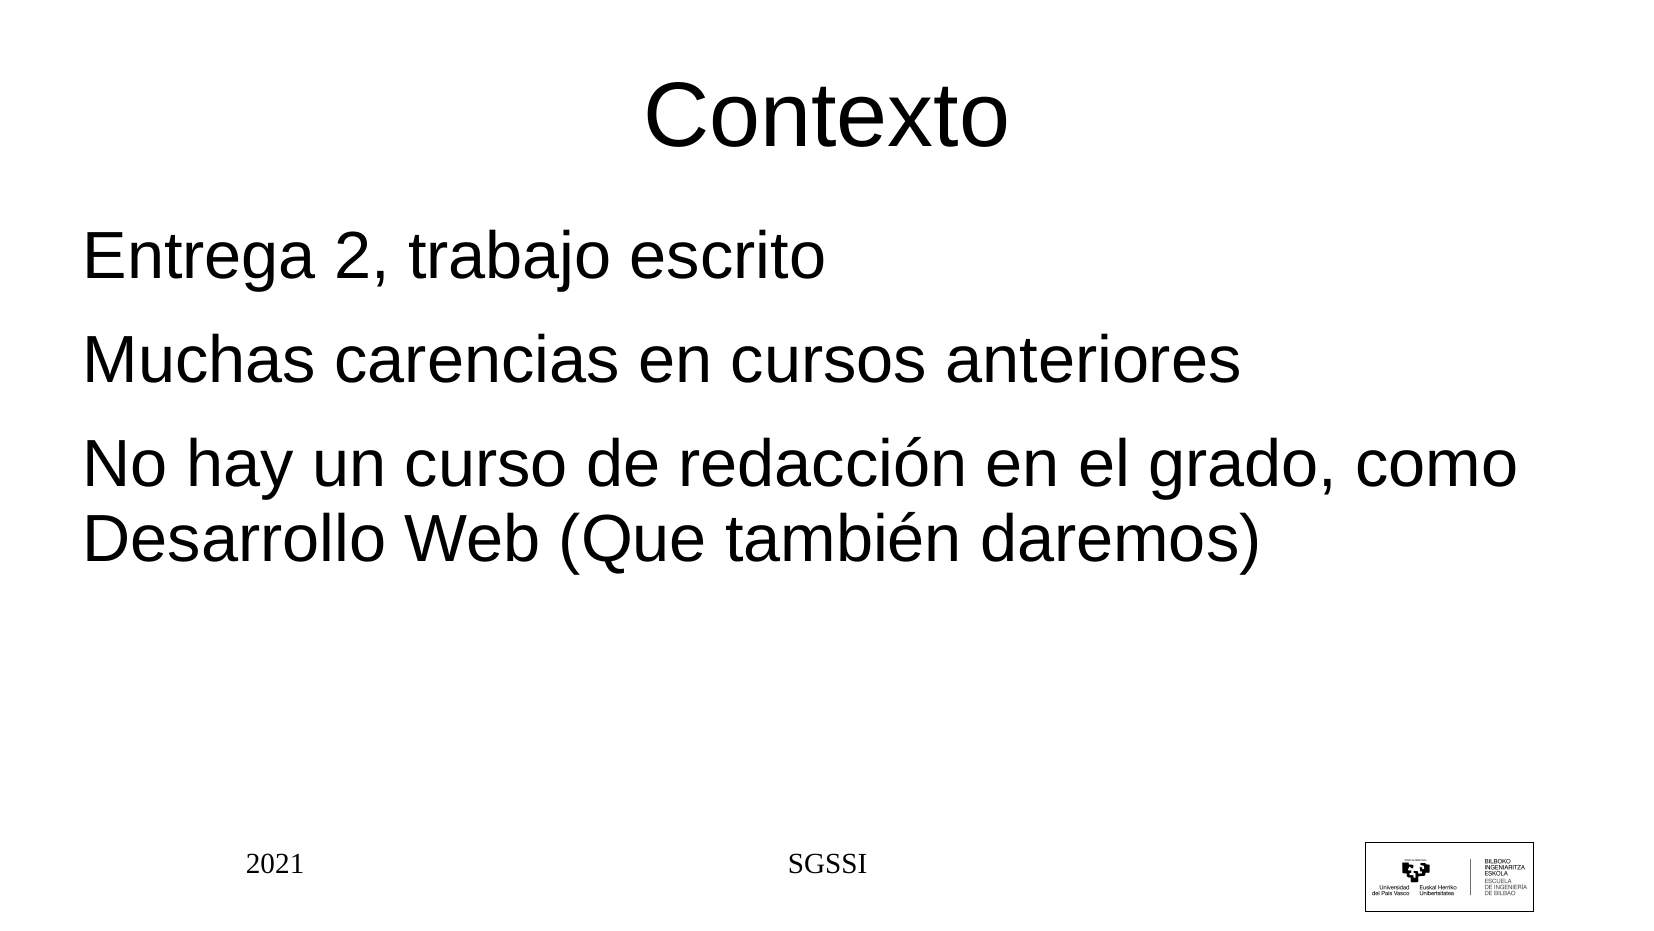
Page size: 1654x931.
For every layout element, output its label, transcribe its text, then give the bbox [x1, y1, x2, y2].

picture [1366, 843, 1533, 911]
title Contexto [82, 37, 1571, 193]
list Entrega 2, trabajo escrito Muchas carencias en cursos anteriores No hay un curso de redacción en el grado, como Desarrollo Web (Que también daremos) [82, 217, 1571, 758]
